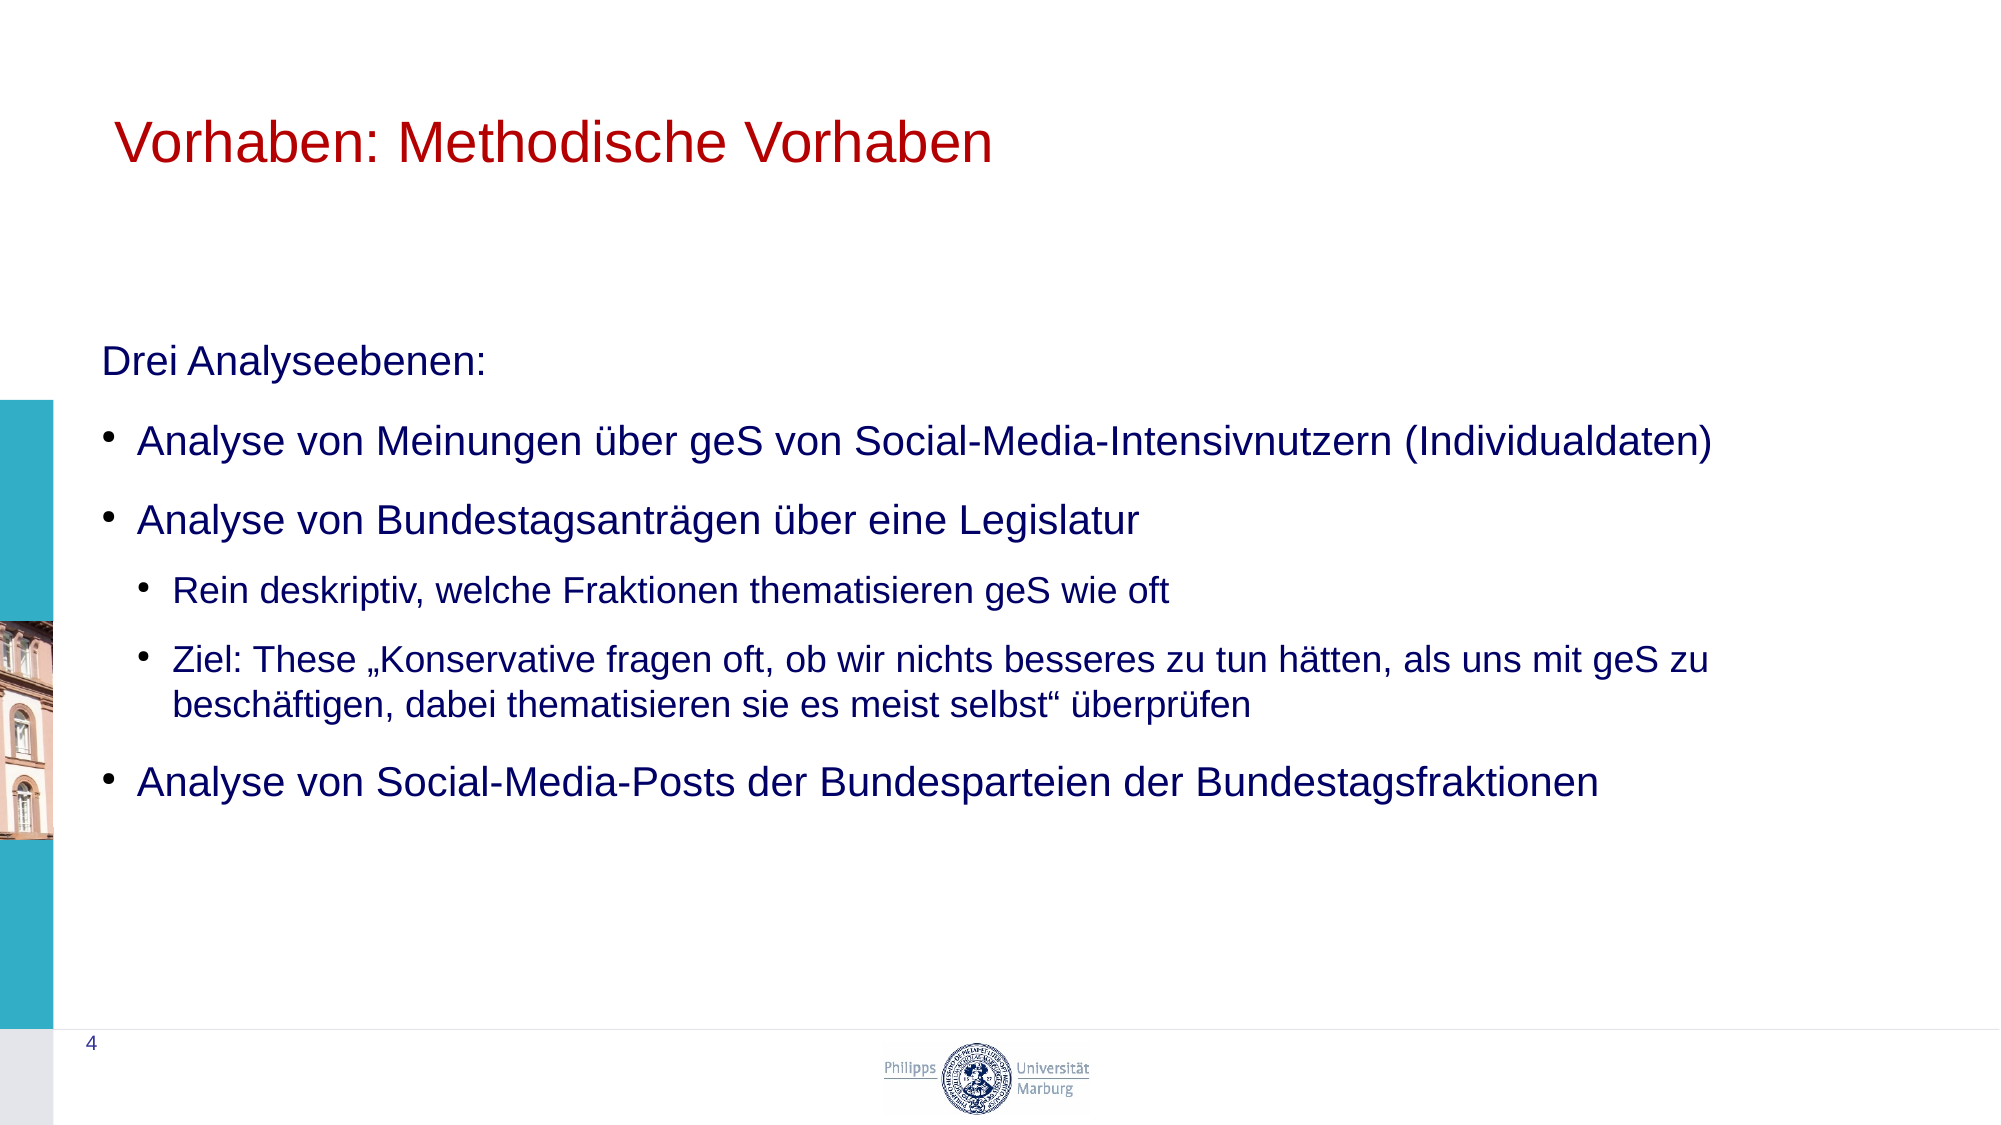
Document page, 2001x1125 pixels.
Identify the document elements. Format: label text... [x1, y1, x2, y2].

picture [0, 621, 53, 840]
list Drei Analyseebenen: Analyse von Meinungen über geS von Social-Media-Intensivnutzern (Individualdaten) Analyse von Bundestagsanträgen über eine Legislatur Rein deskriptiv, welche Fraktionen thematisieren geS wie oft Ziel: These „Konservative fragen oft, ob wir nichts besseres zu tun hätten, als uns mit geS zu beschäftigen, dabei thematisieren sie es meist selbst“ überprüfen Analyse von Social-Media-Posts der Bundesparteien der Bundestagsfraktionen [86, 326, 1887, 991]
picture [883, 1042, 1090, 1115]
title Vorhaben: Methodische Vorhaben [99, 45, 1900, 233]
slide_number <Foliennummer> [70, 1022, 538, 1101]
